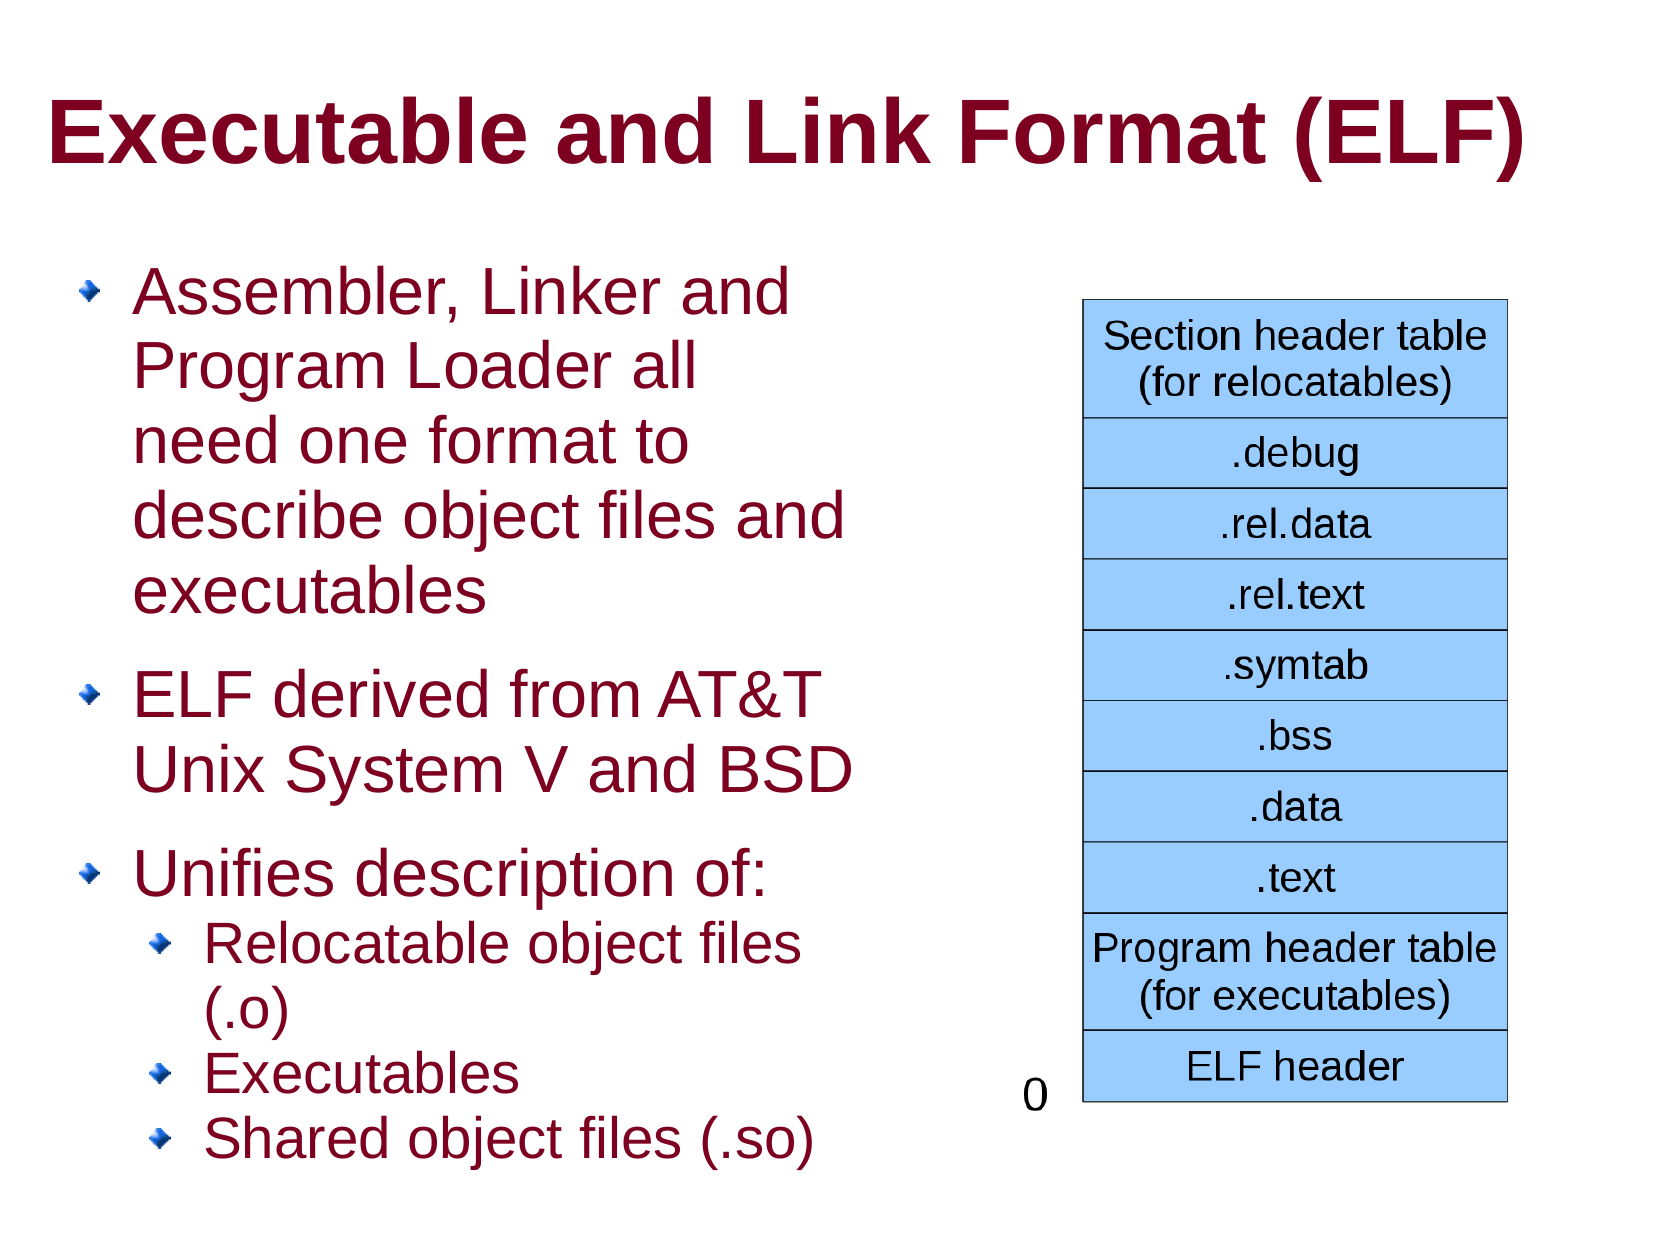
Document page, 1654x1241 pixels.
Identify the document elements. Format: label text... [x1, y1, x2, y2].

list Assembler, Linker and Program Loader all need one format to describe object files and executables ELF derived from AT&T Unix System V and BSD Unifies description of: Relocatable object files (.o) Executables Shared object files (.so) [61, 253, 863, 1171]
title Executable and Link Format (ELF) [37, 75, 1538, 188]
picture [0, 0, 1654, 1241]
